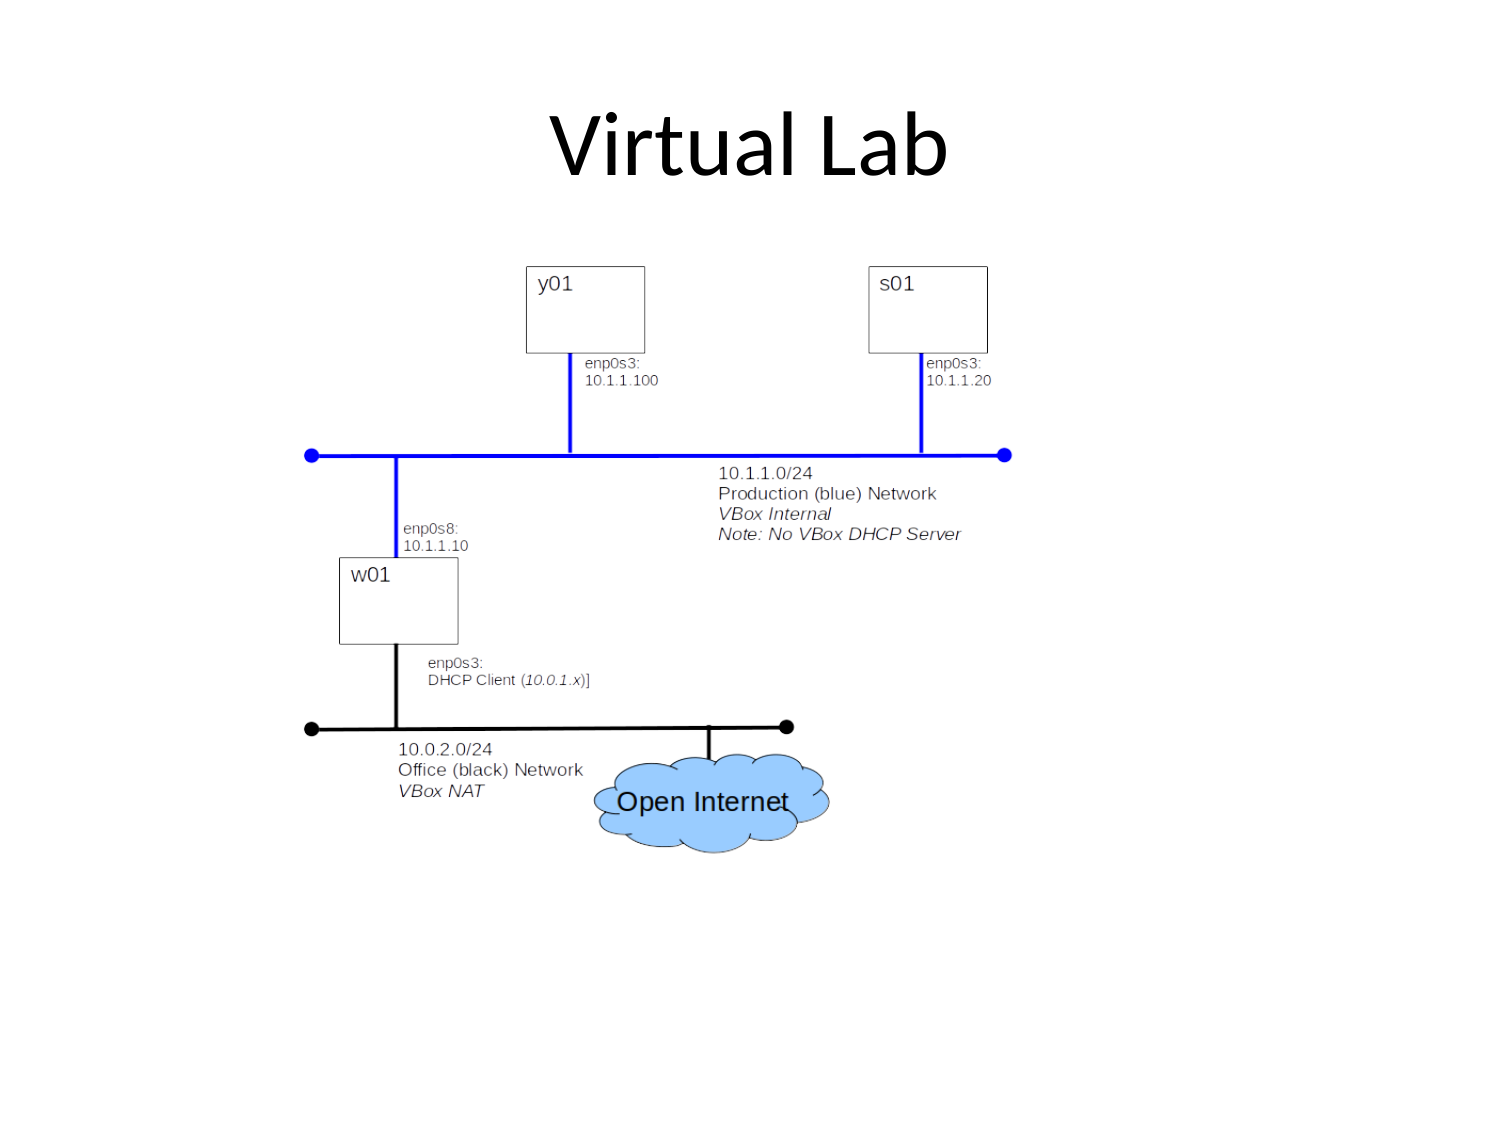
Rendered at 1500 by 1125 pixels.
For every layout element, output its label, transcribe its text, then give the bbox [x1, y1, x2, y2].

picture [259, 247, 1130, 1125]
text_box Virtual Lab [74, 45, 1425, 233]
